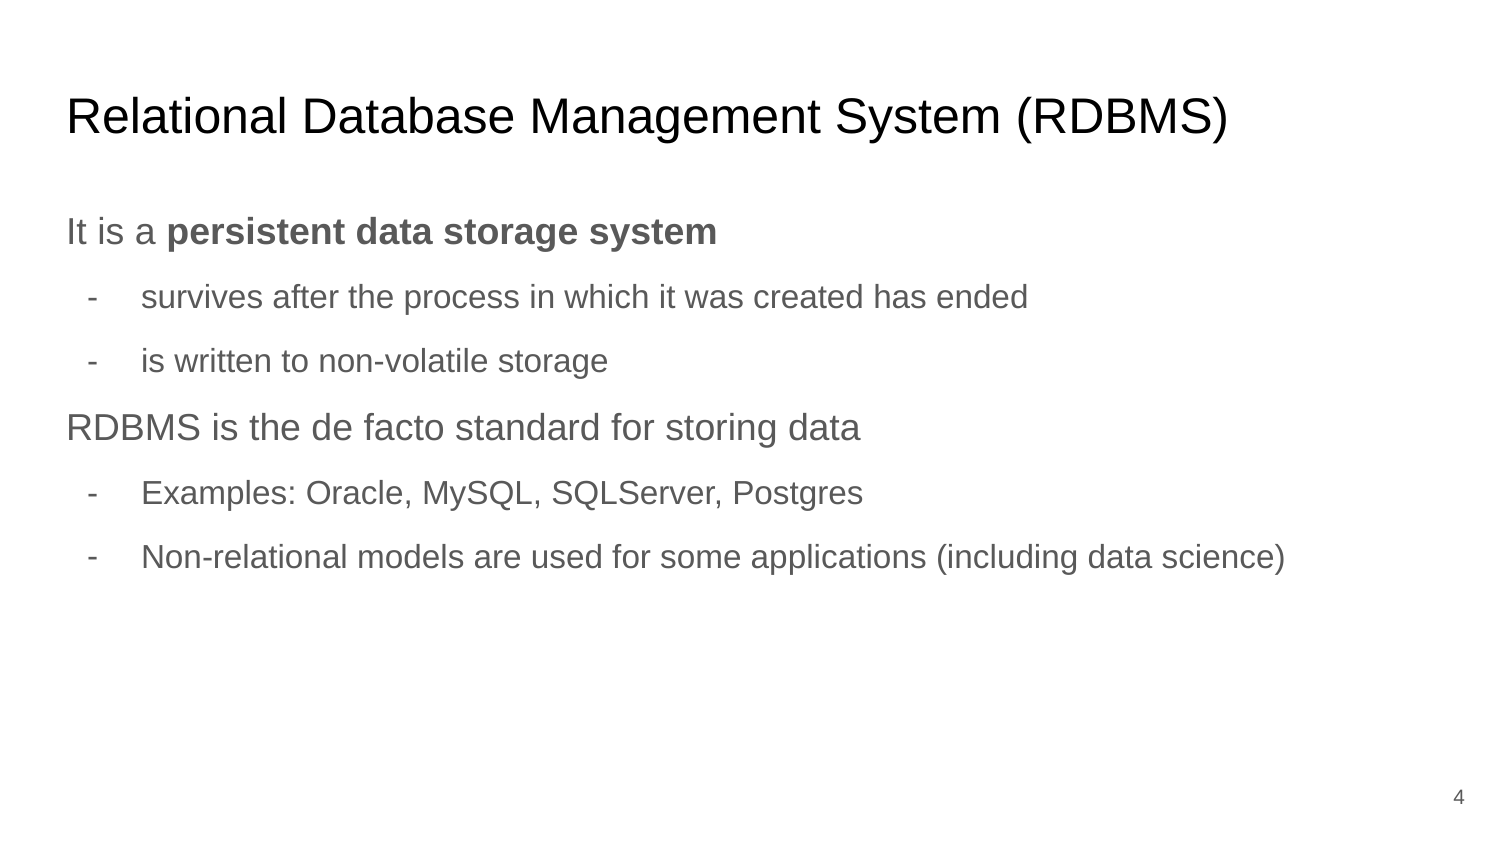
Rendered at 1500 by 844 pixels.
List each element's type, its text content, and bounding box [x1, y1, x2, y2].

slide_number <number> [1389, 764, 1480, 830]
list It is a persistent data storage system survives after the process in which it was created has ended is written to non-volatile storage RDBMS is the de facto standard for storing data Examples: Oracle, MySQL, SQLServer, Postgres Non-relational models are used for some applications (including data science) [51, 189, 1449, 750]
title Relational Database Management System (RDBMS) [51, 72, 1449, 167]
